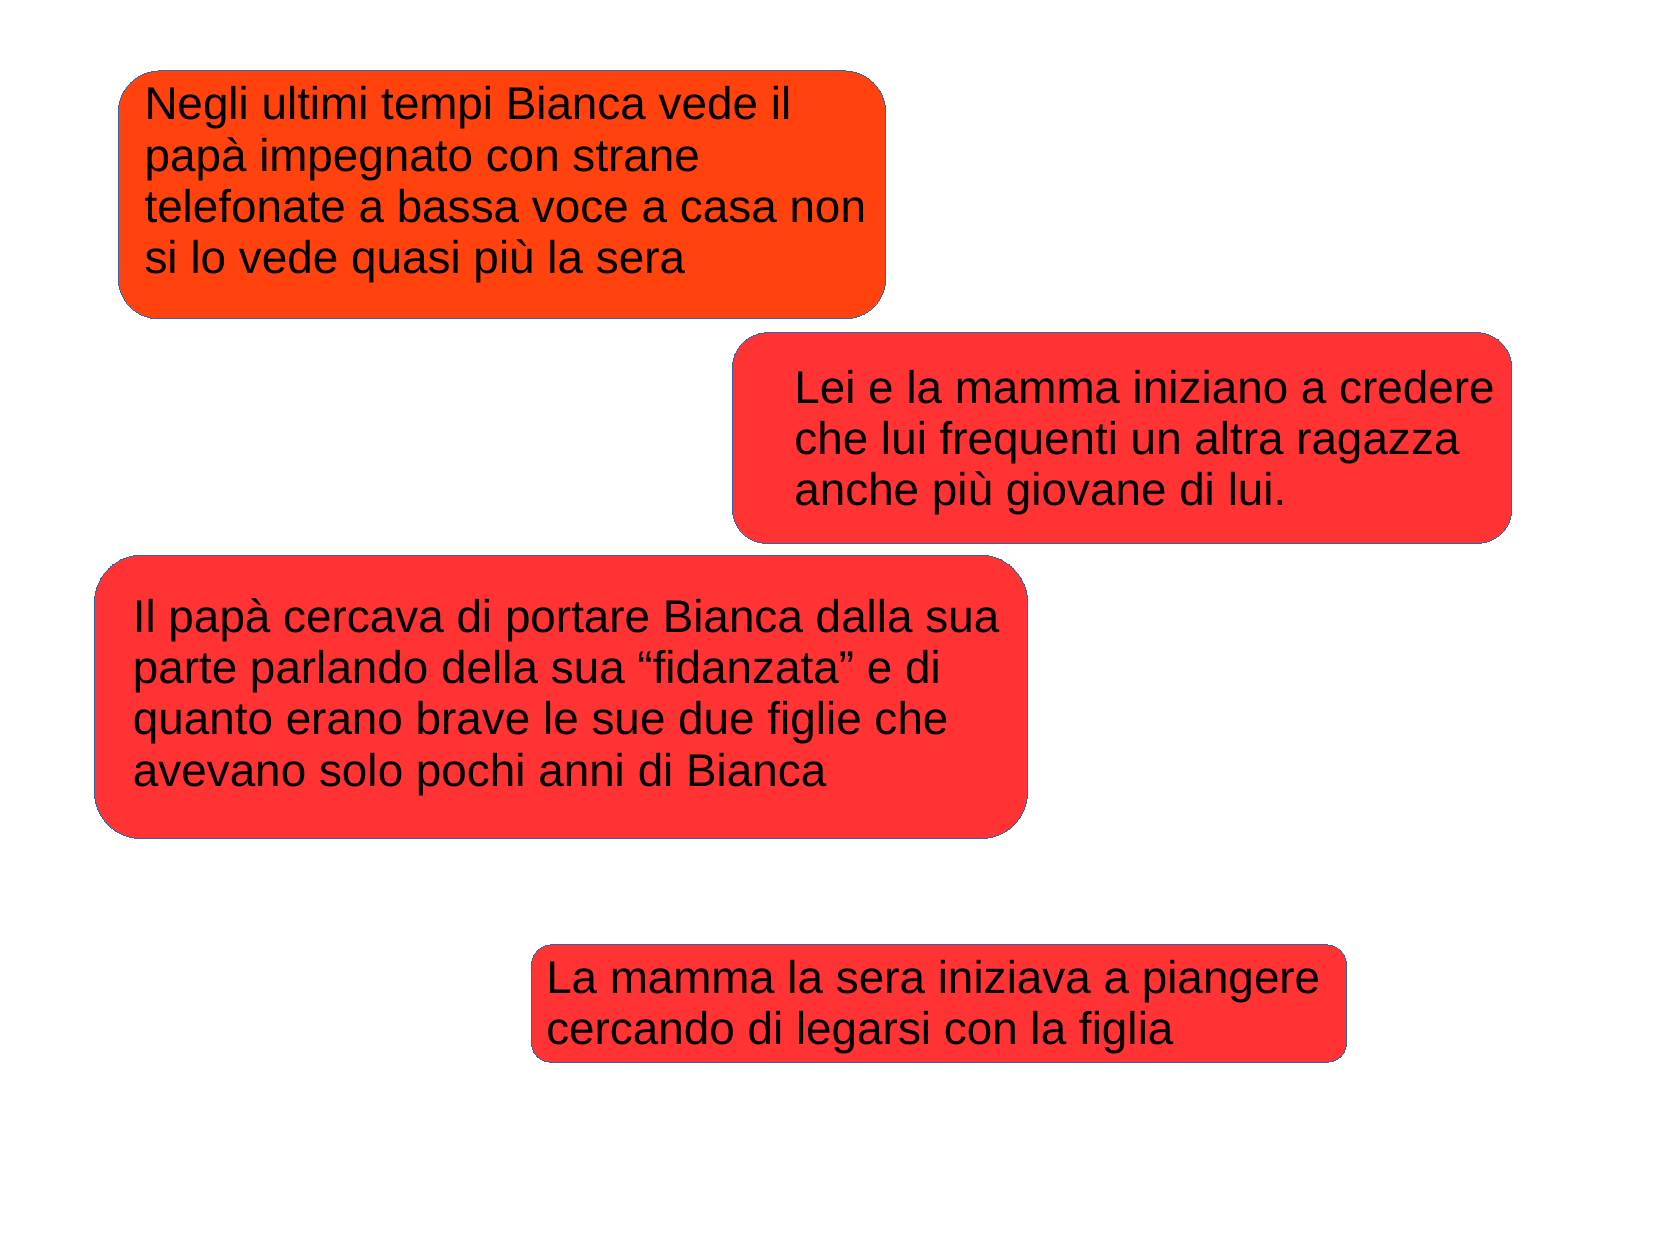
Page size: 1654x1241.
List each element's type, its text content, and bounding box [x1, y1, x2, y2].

text_box Il papà cercava di portare Bianca dalla sua parte parlando della sua “fidanzata” e di quanto erano brave le sue due figlie che avevano solo pochi anni di Bianca [118, 583, 1063, 804]
text_box Lei e la mamma iniziano a credere che lui frequenti un altra ragazza anche più giovane di lui. [779, 354, 1571, 523]
text_box La mamma la sera iniziava a piangere cercando di legarsi con la figlia [531, 944, 1536, 1063]
text_box [118, 84, 129, 306]
text_box [732, 332, 1510, 544]
text_box [94, 555, 1026, 839]
text_box Negli ultimi tempi Bianca vede il papà impegnato con strane telefonate a bassa voce a casa non si lo vede quasi più la sera [129, 70, 886, 333]
